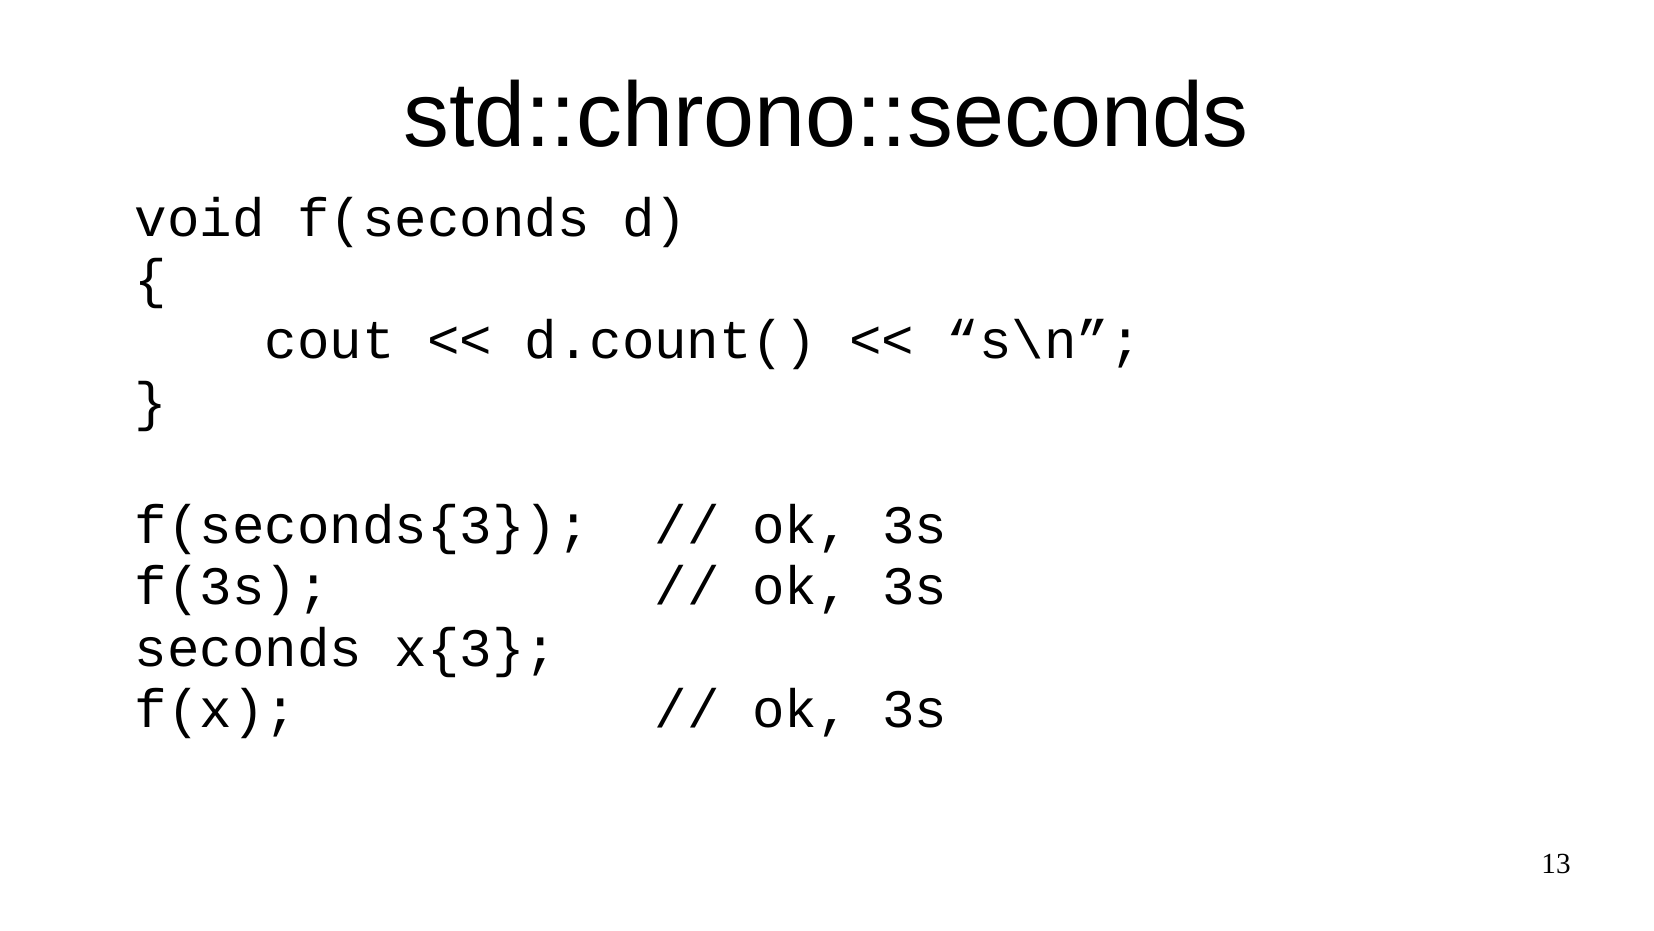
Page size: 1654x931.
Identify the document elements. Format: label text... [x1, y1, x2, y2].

text_box void f(seconds d) { cout << d.count() << “s\n”; } f(seconds{3}); // ok, 3s f(3s); // ok, 3s seconds x{3}; f(x); // ok, 3s [120, 183, 1396, 752]
title std::chrono::seconds [82, 37, 1571, 193]
